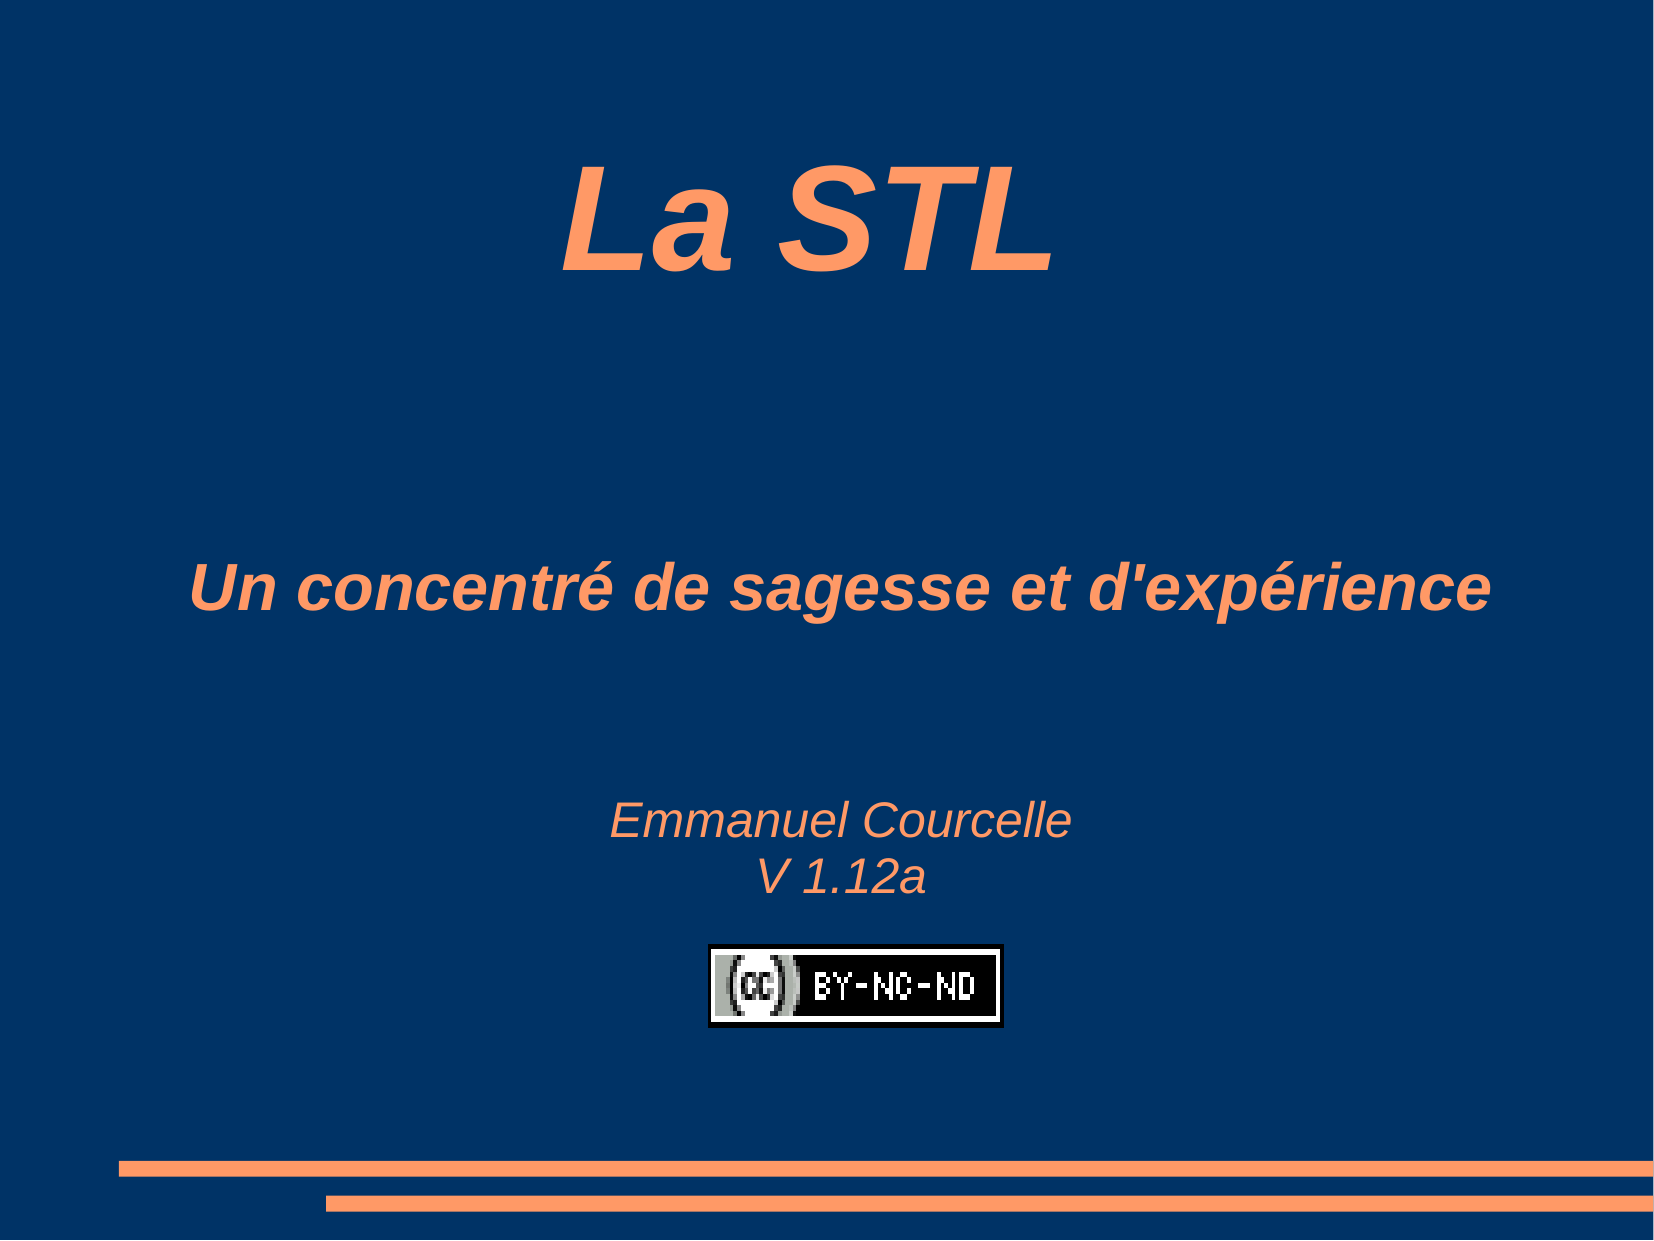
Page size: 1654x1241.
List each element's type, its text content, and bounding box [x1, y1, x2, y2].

subtitle Un concentré de sagesse et d'expérience Emmanuel Courcelle V 1.12a [121, 322, 1561, 1132]
title La STL [88, 114, 1534, 322]
picture [708, 944, 1004, 1028]
